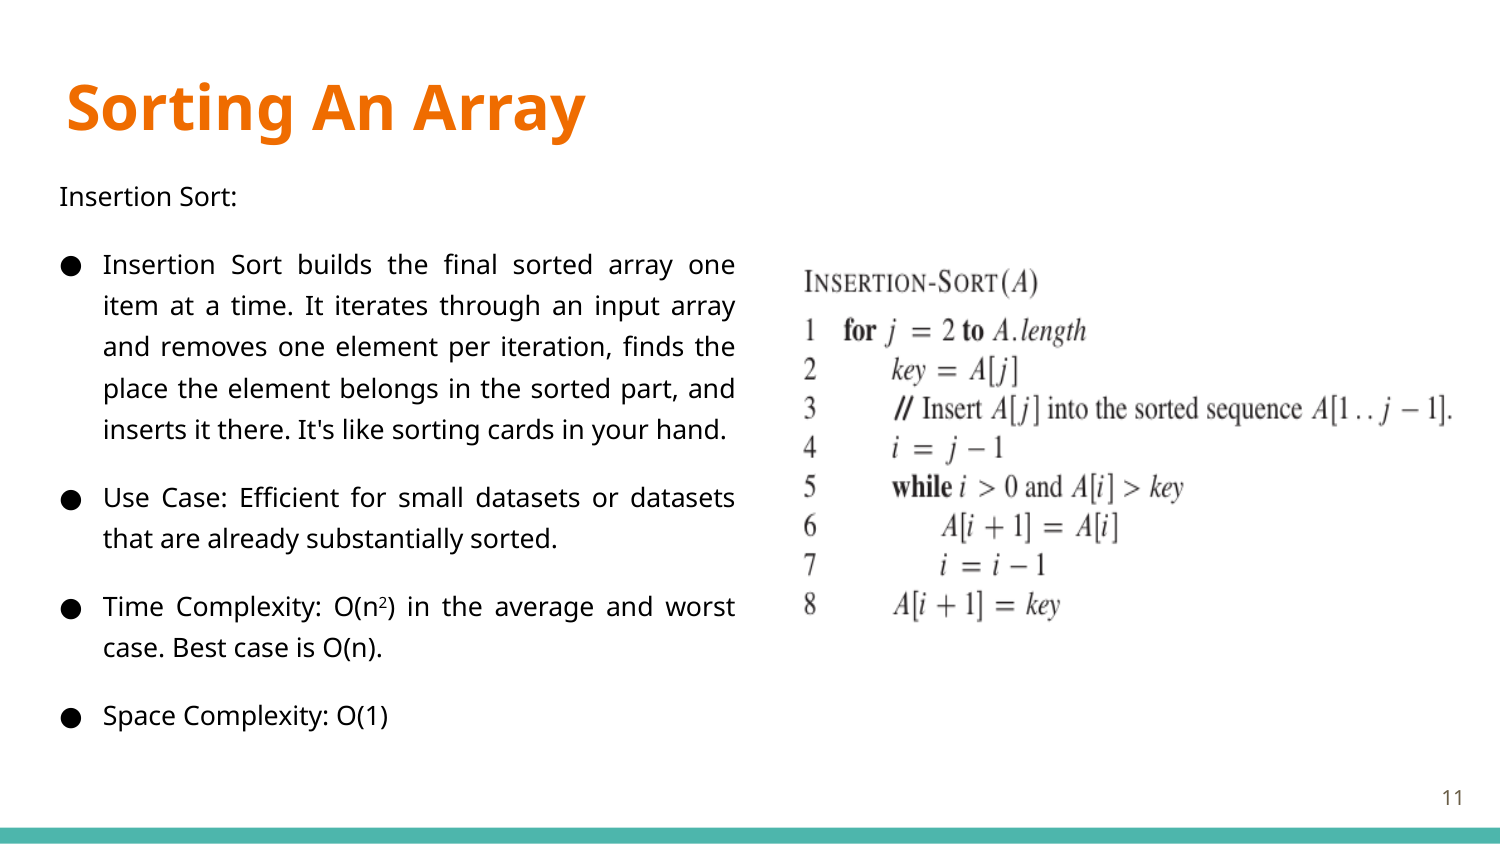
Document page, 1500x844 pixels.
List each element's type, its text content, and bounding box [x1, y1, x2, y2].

title Sorting An Array [51, 48, 1449, 164]
picture [787, 253, 1463, 638]
list Insertion Sort: Insertion Sort builds the final sorted array one item at a time. It iterates through an input array and removes one element per iteration, finds the place the element belongs in the sorted part, and inserts it there. It's like sorting cards in your hand. Use Case: Efficient for small datasets or datasets that are already substantially sorted. Time Complexity: O(n2) in the average and worst case. Best case is O(n). Space Complexity: O(1) [44, 157, 751, 765]
slide_number <number> [1389, 764, 1480, 830]
